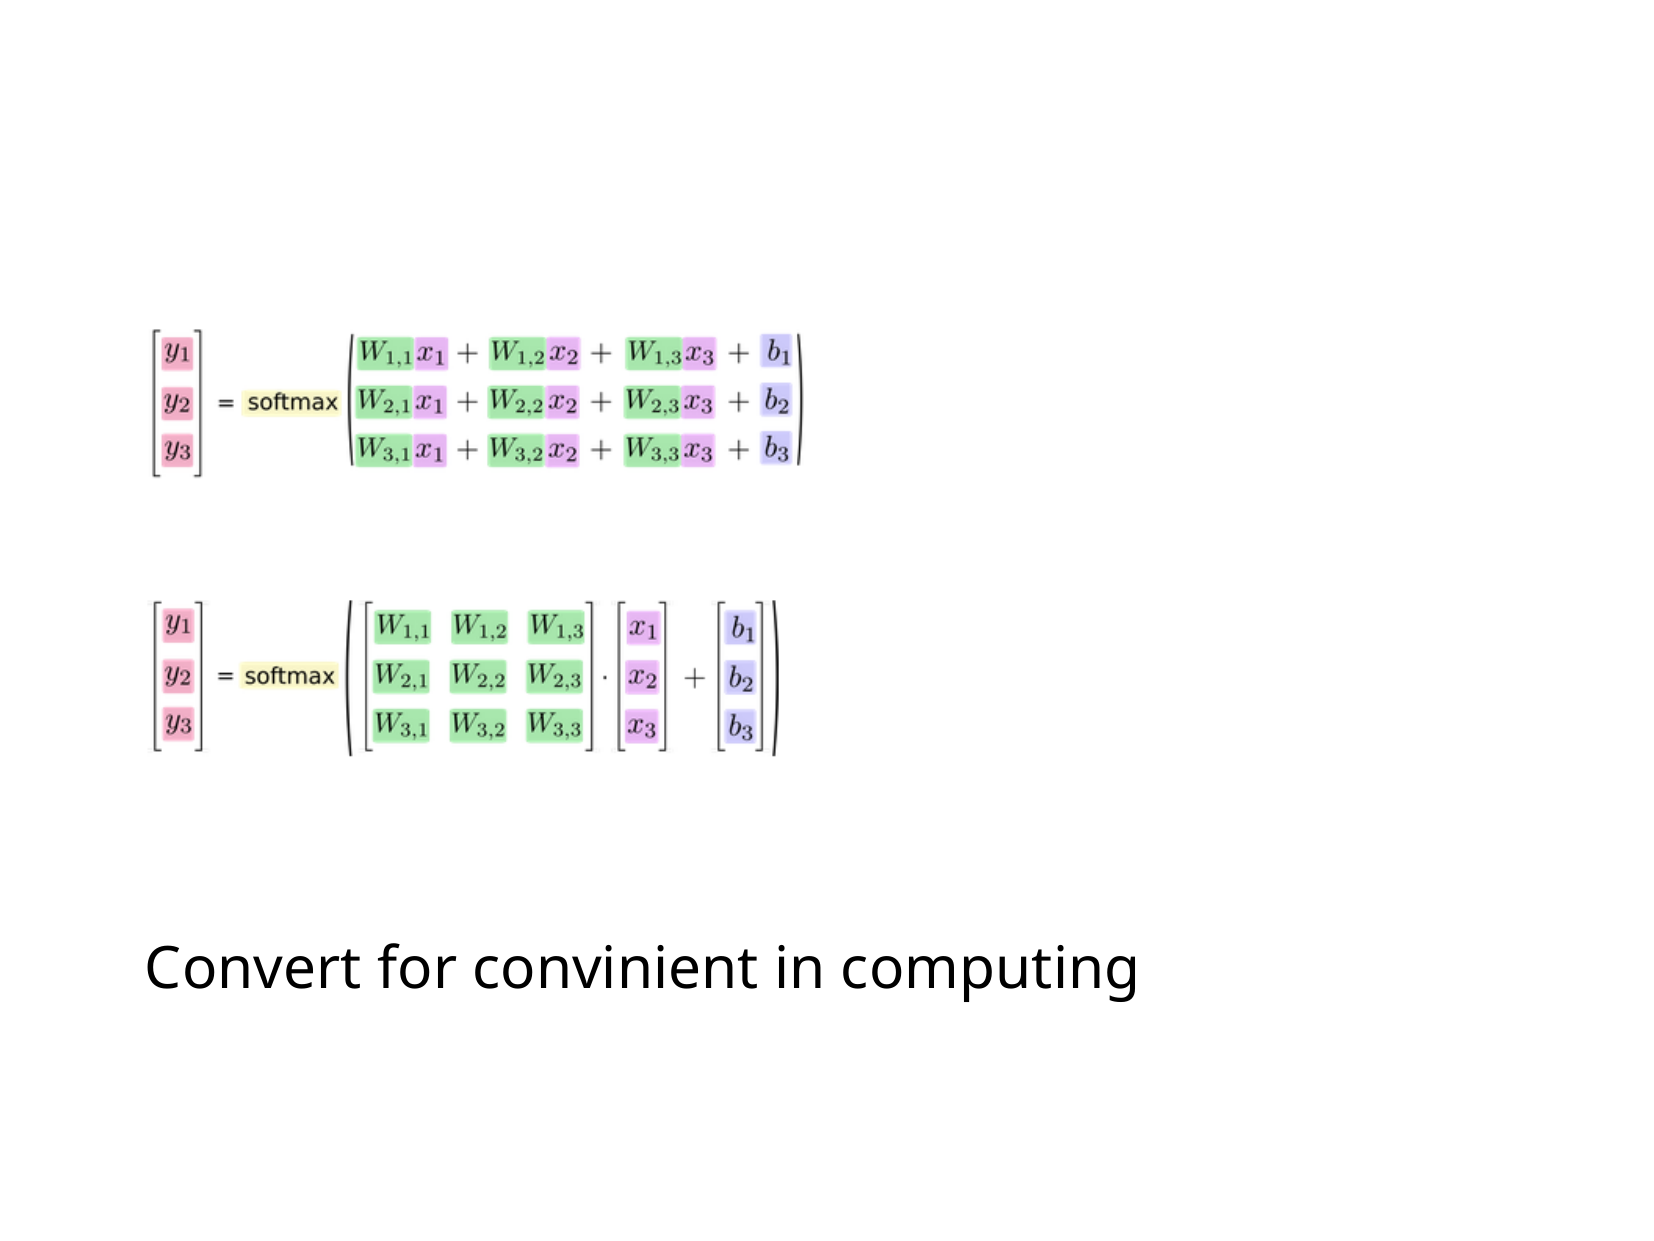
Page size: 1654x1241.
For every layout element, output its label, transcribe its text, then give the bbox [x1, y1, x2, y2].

picture [118, 577, 804, 780]
list Convert for convinient in computing [82, 290, 1571, 1010]
picture [129, 300, 821, 508]
